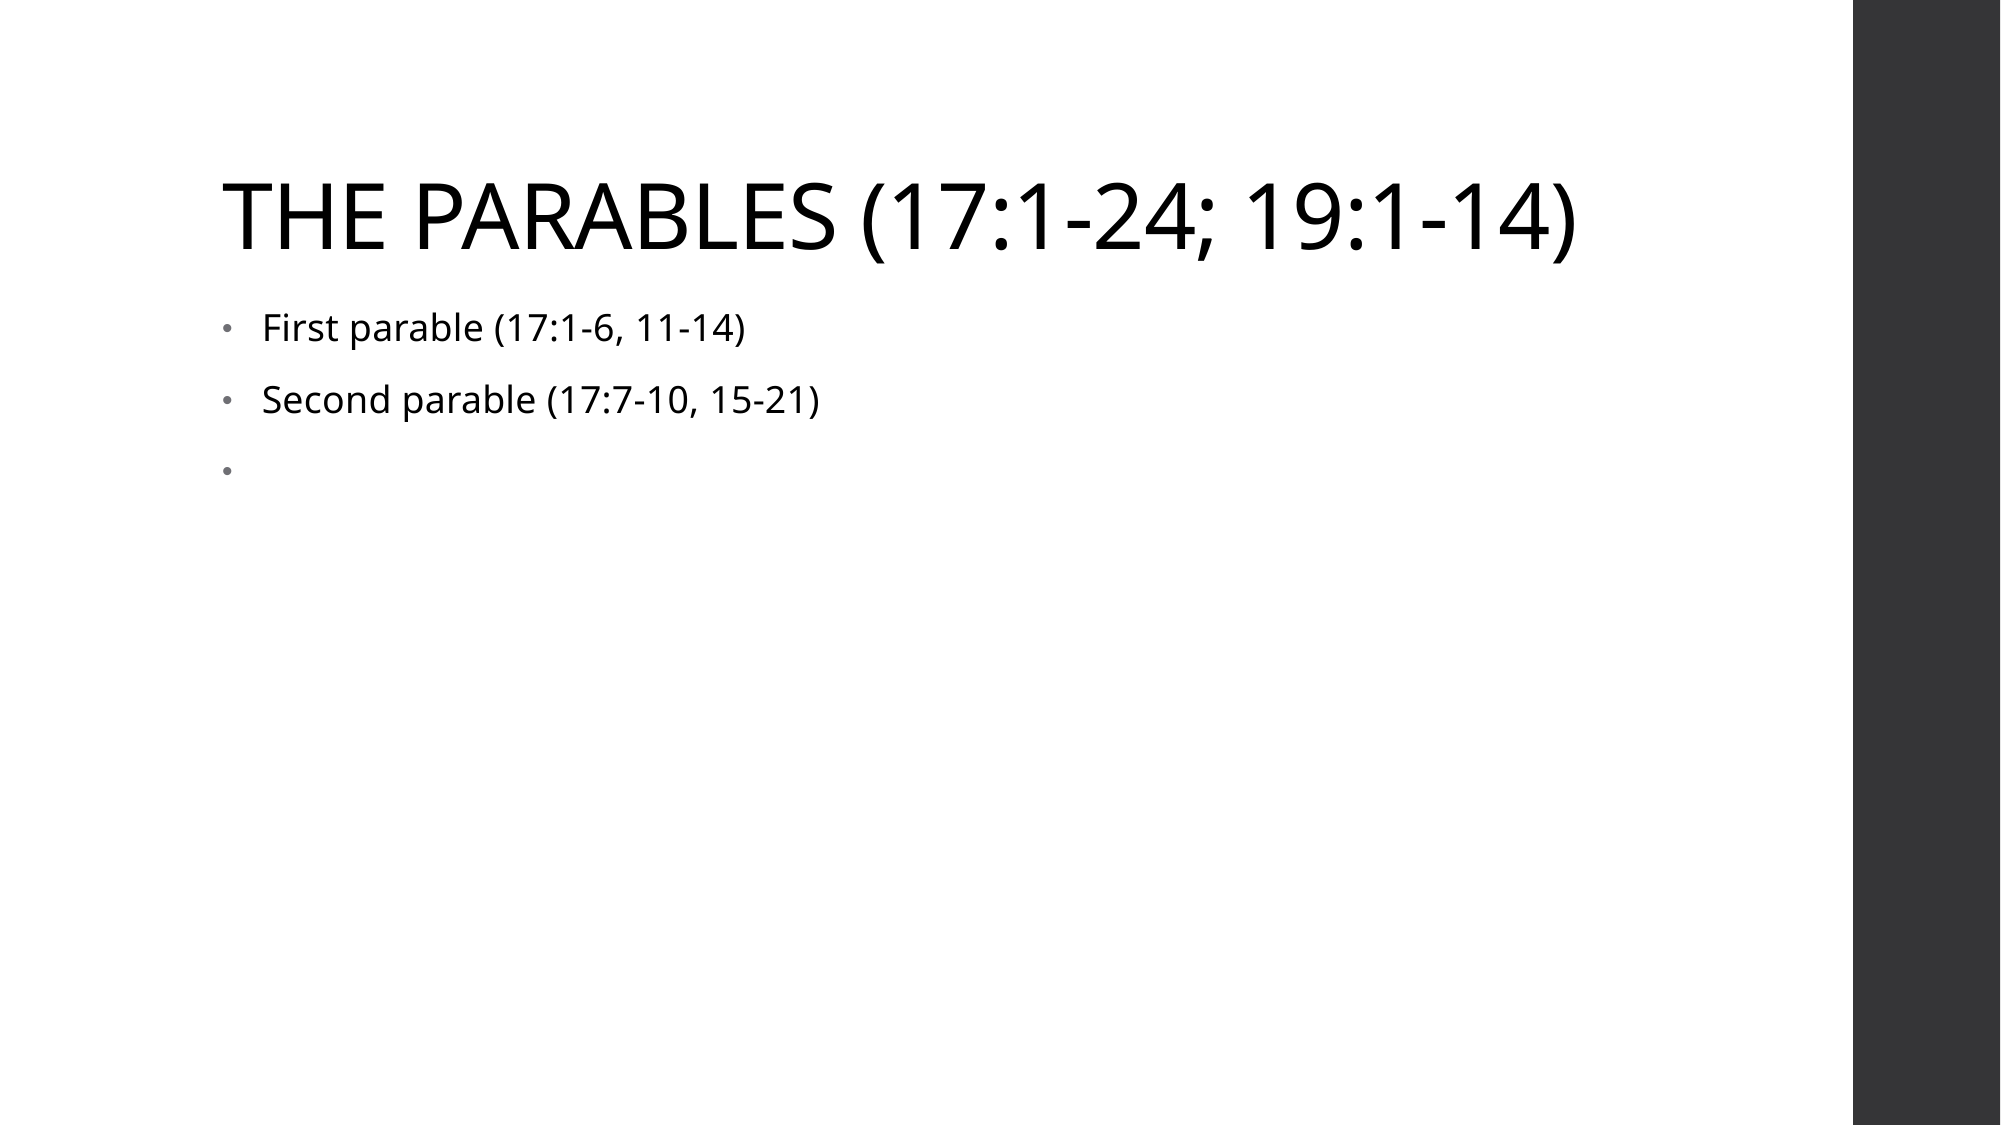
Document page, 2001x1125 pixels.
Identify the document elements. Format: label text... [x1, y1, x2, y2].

list First parable (17:1-6, 11-14) Second parable (17:7-10, 15-21) [206, 299, 1617, 1014]
title THE PARABLES (17:1-24; 19:1-14) [206, 60, 1797, 278]
